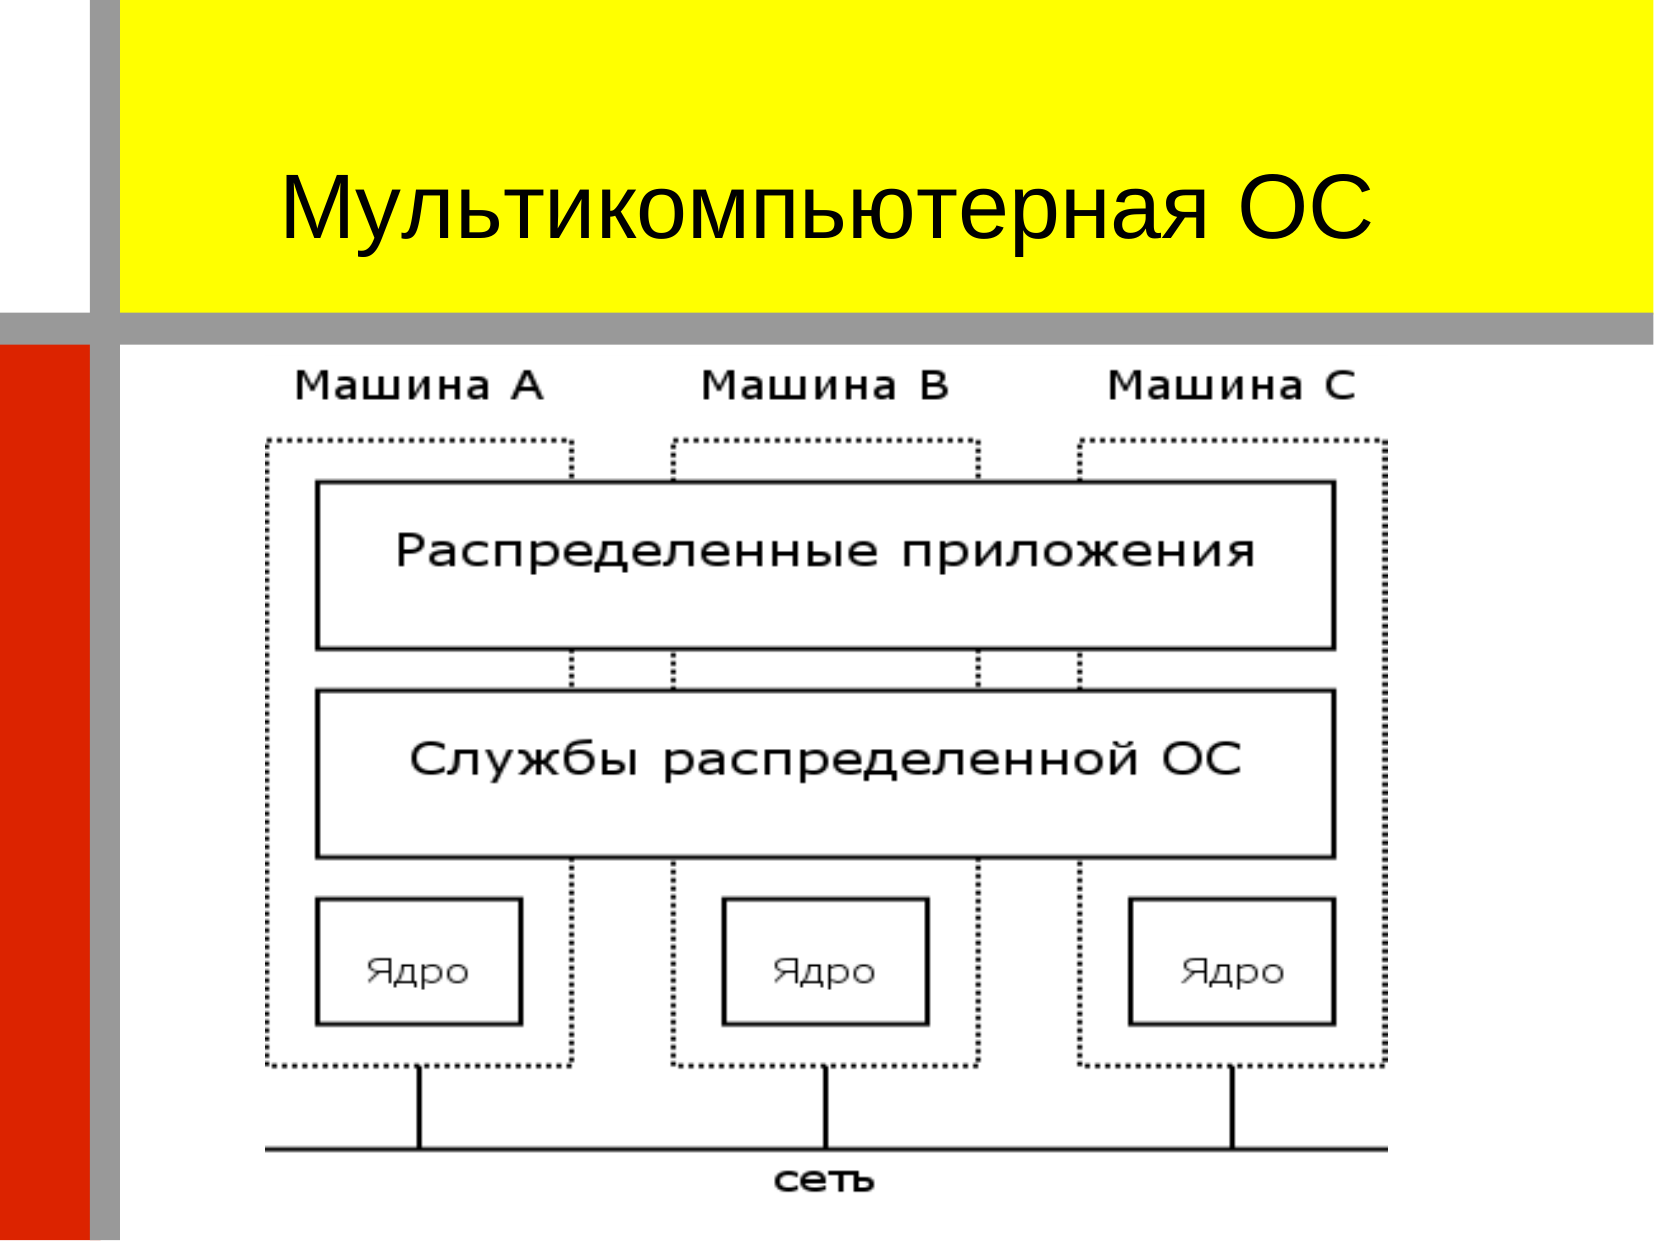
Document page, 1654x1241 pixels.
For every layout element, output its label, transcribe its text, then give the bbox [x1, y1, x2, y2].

picture [265, 354, 1388, 1211]
title Мультикомпьютерная ОС [121, 102, 1534, 311]
